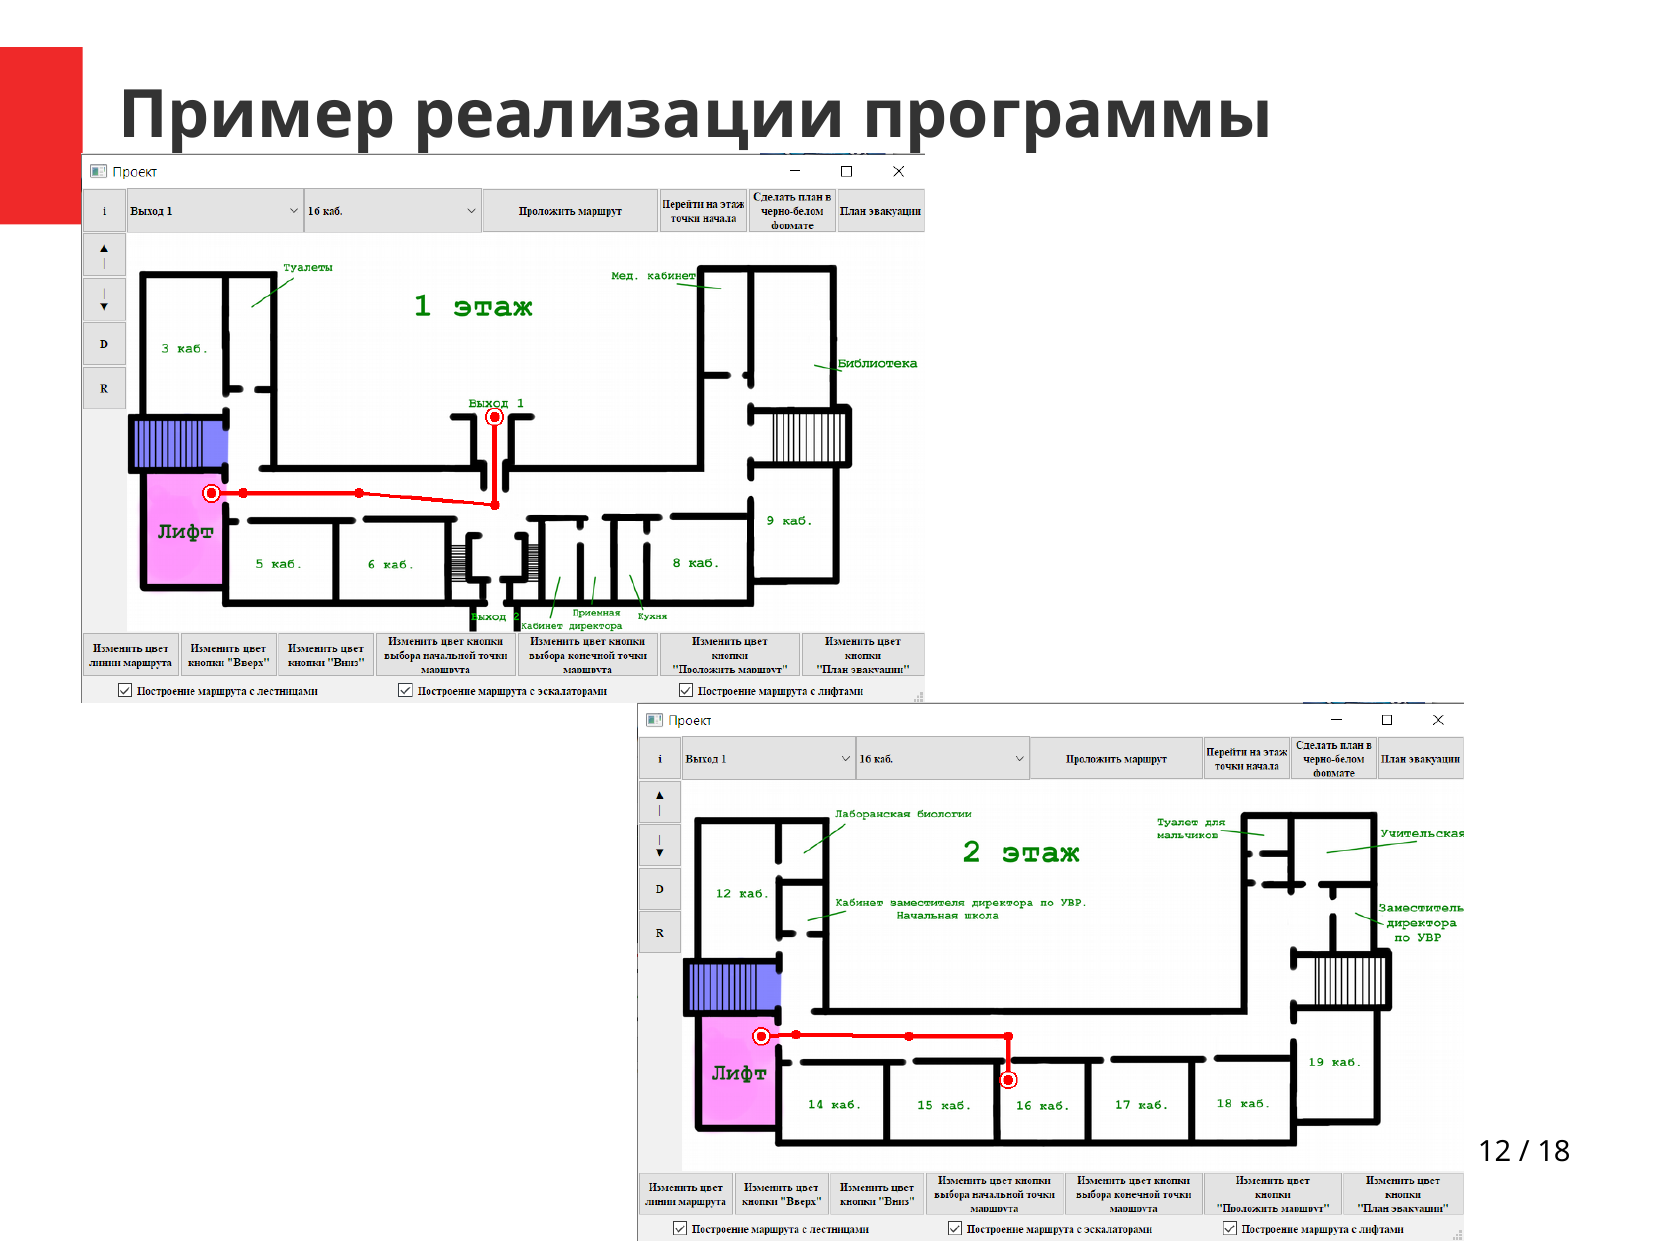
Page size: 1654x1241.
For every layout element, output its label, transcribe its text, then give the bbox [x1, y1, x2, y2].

title Пример реализации программы [118, 0, 1571, 237]
picture [81, 153, 1464, 1241]
